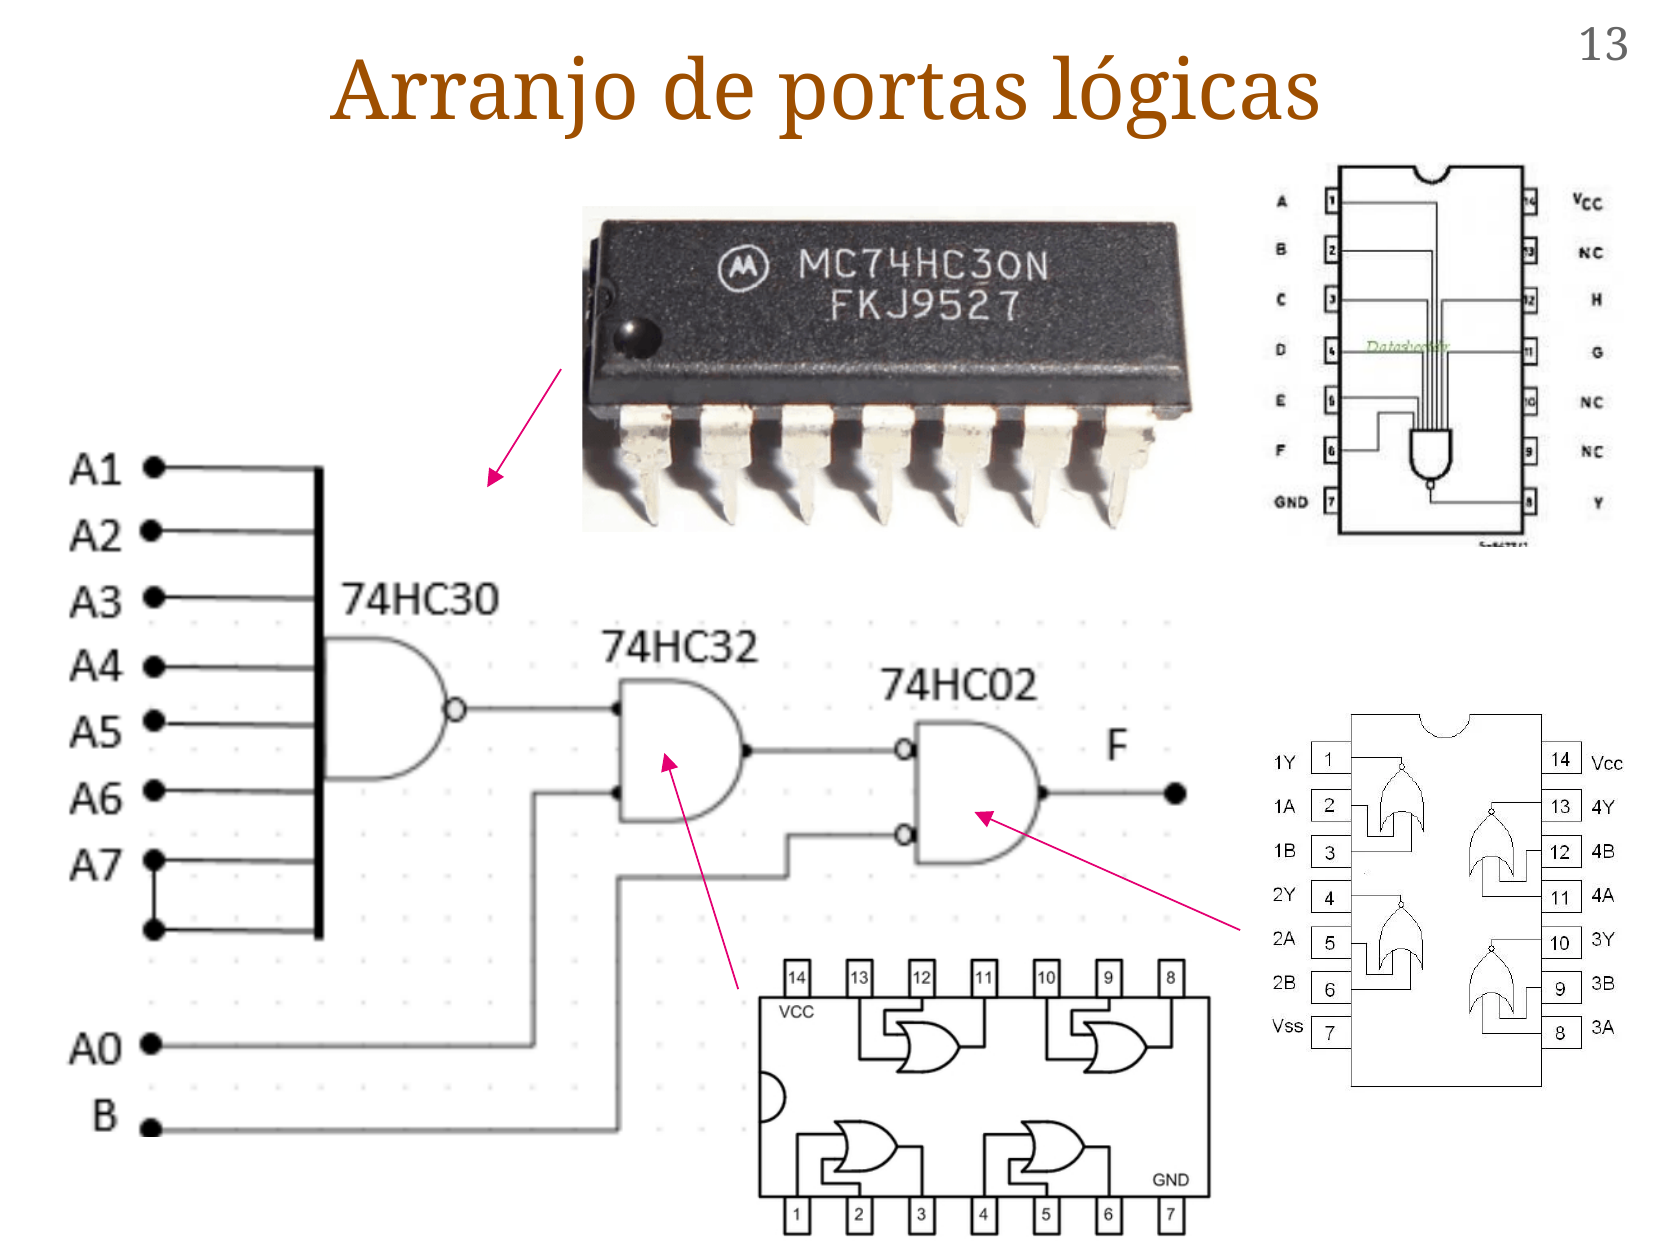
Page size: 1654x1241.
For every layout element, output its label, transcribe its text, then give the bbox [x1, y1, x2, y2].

picture [1270, 708, 1625, 1093]
picture [1254, 162, 1624, 547]
title Arranjo de portas lógicas [59, 29, 1595, 148]
picture [59, 206, 1214, 1241]
